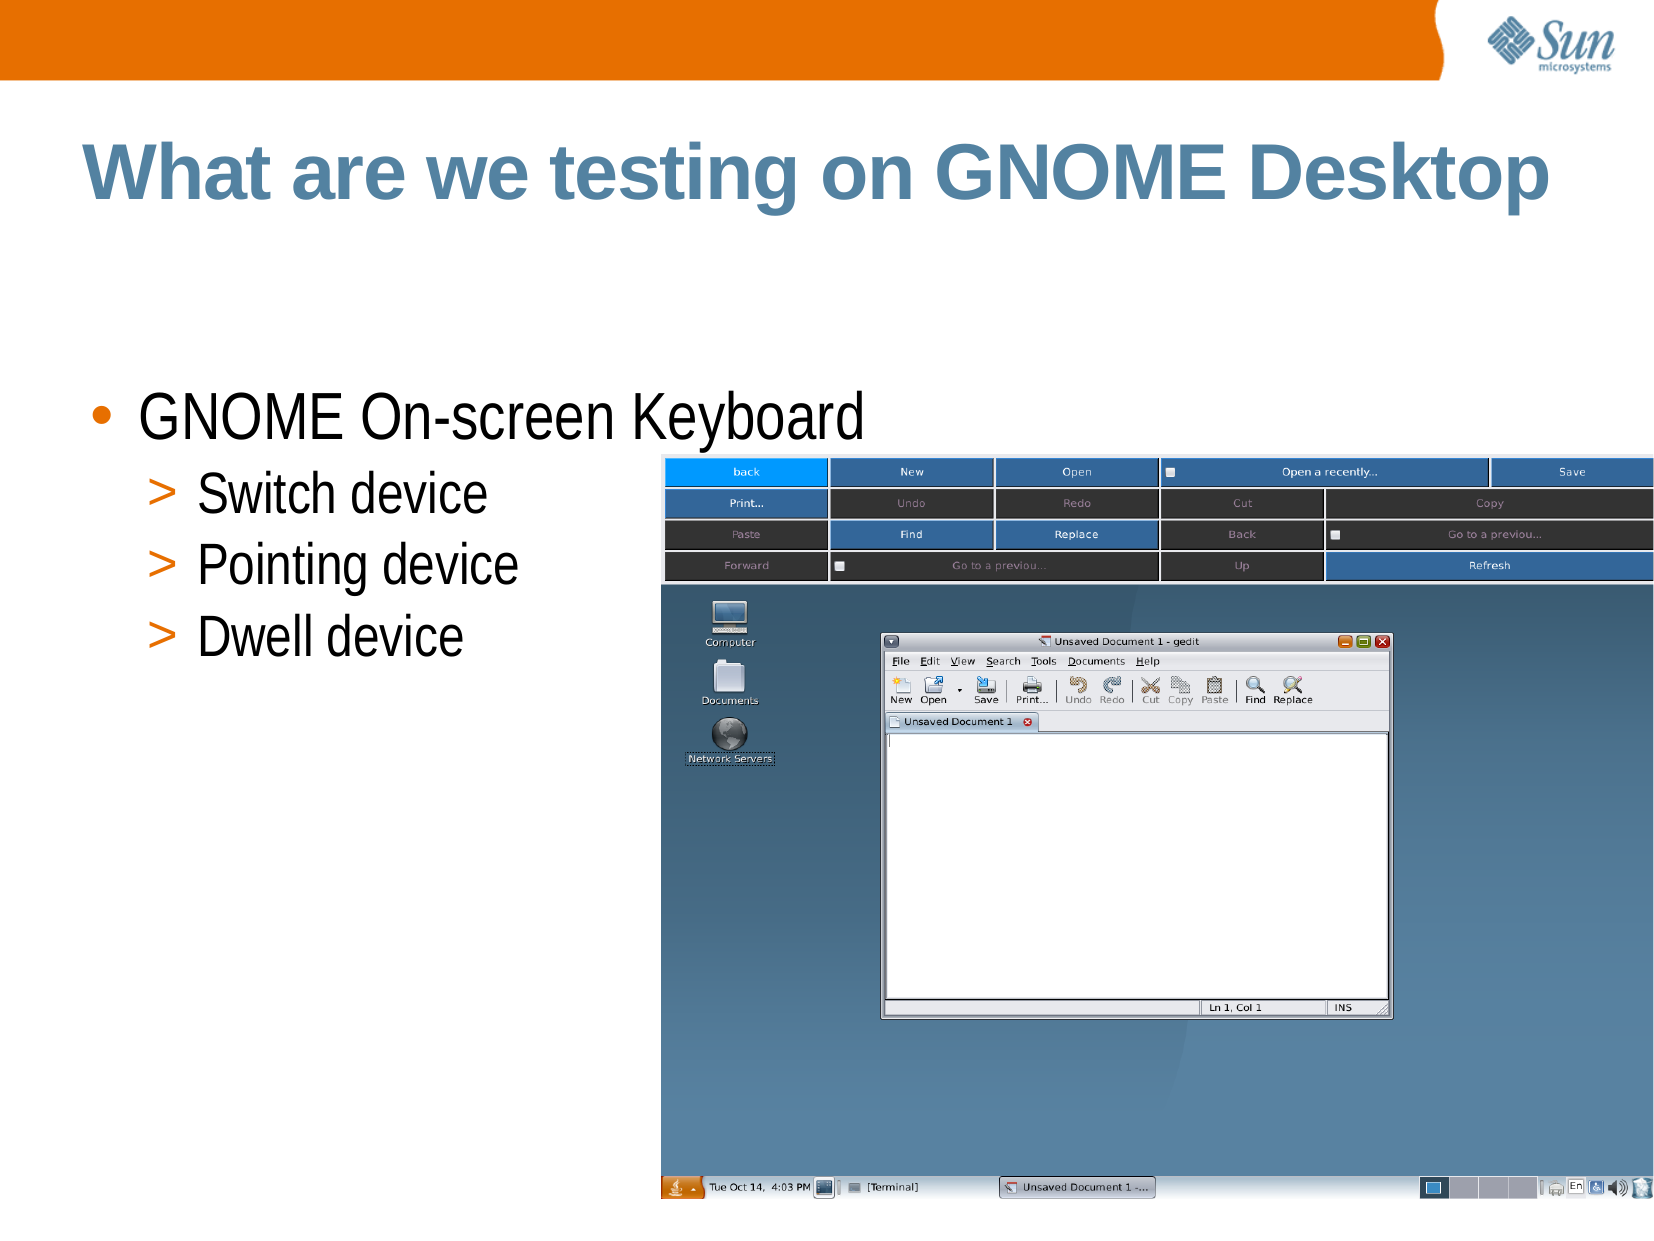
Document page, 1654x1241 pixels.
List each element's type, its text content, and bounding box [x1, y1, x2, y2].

title What are we testing on GNOME Desktop [82, 135, 1585, 321]
list GNOME On-screen Keyboard Switch device Pointing device Dwell device [71, 283, 1545, 1121]
picture [661, 454, 1654, 1199]
picture [0, 0, 1654, 83]
